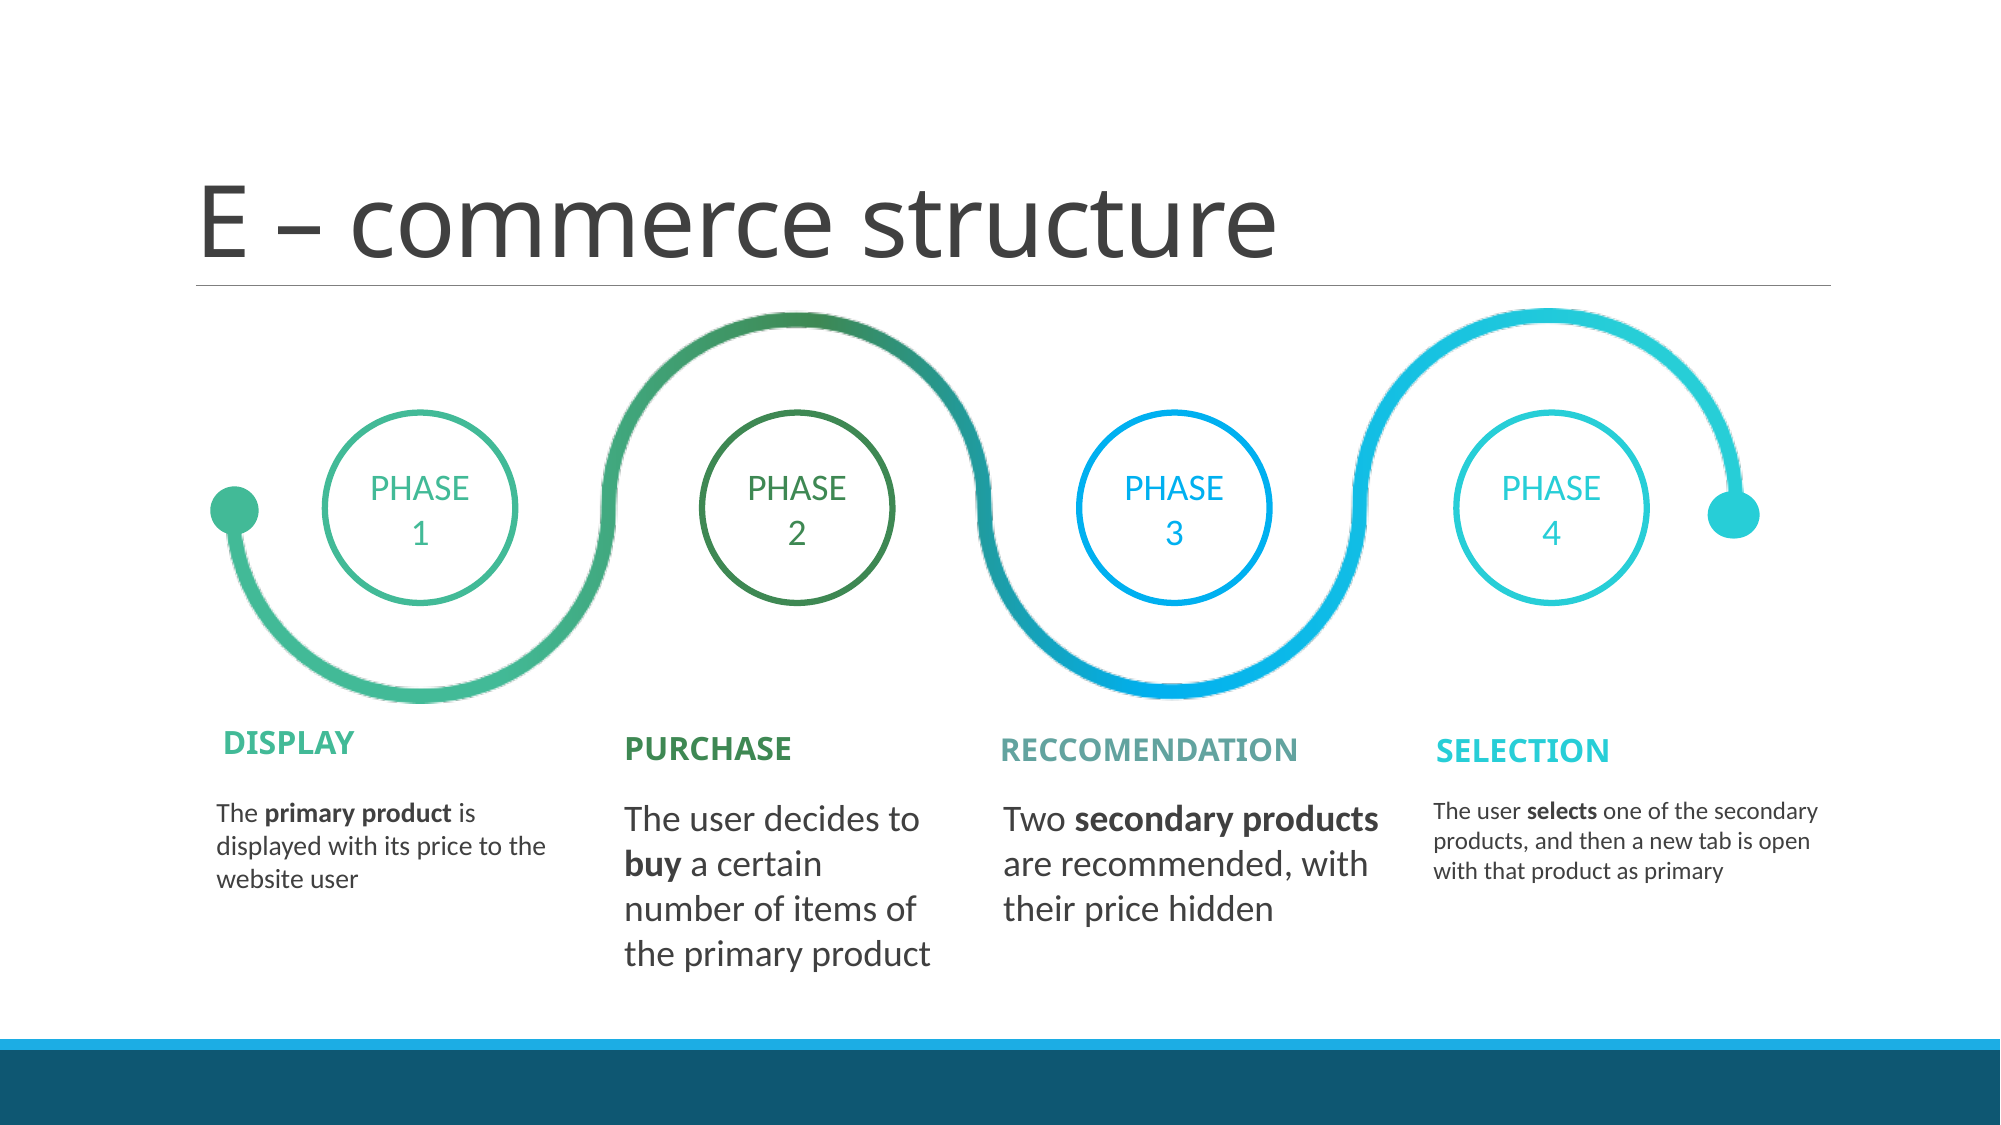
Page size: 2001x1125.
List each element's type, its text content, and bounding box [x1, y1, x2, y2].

list The user selects one of the secondary products, and then a new tab is open with that product as primary [1433, 786, 1823, 903]
text_box PHASE 2 [702, 412, 893, 603]
text_box [1707, 491, 1760, 539]
list Two secondary products are recommended, with their price hidden [1003, 786, 1392, 938]
picture [225, 308, 1744, 704]
title E – commerce structure [180, 47, 1831, 286]
list DISPLAY [222, 719, 518, 769]
text_box [216, 492, 253, 529]
text_box PHASE 1 [324, 412, 516, 603]
text_box PHASE 3 [1079, 412, 1270, 603]
list SELECTION [1436, 726, 1731, 777]
list The primary product is displayed with its price to the website user [216, 786, 564, 903]
list The user decides to buy a certain number of items of the primary product [624, 786, 943, 996]
list RECCOMENDATION [999, 726, 1389, 777]
list PURCHASE [624, 725, 919, 775]
text_box PHASE 4 [1456, 412, 1647, 603]
